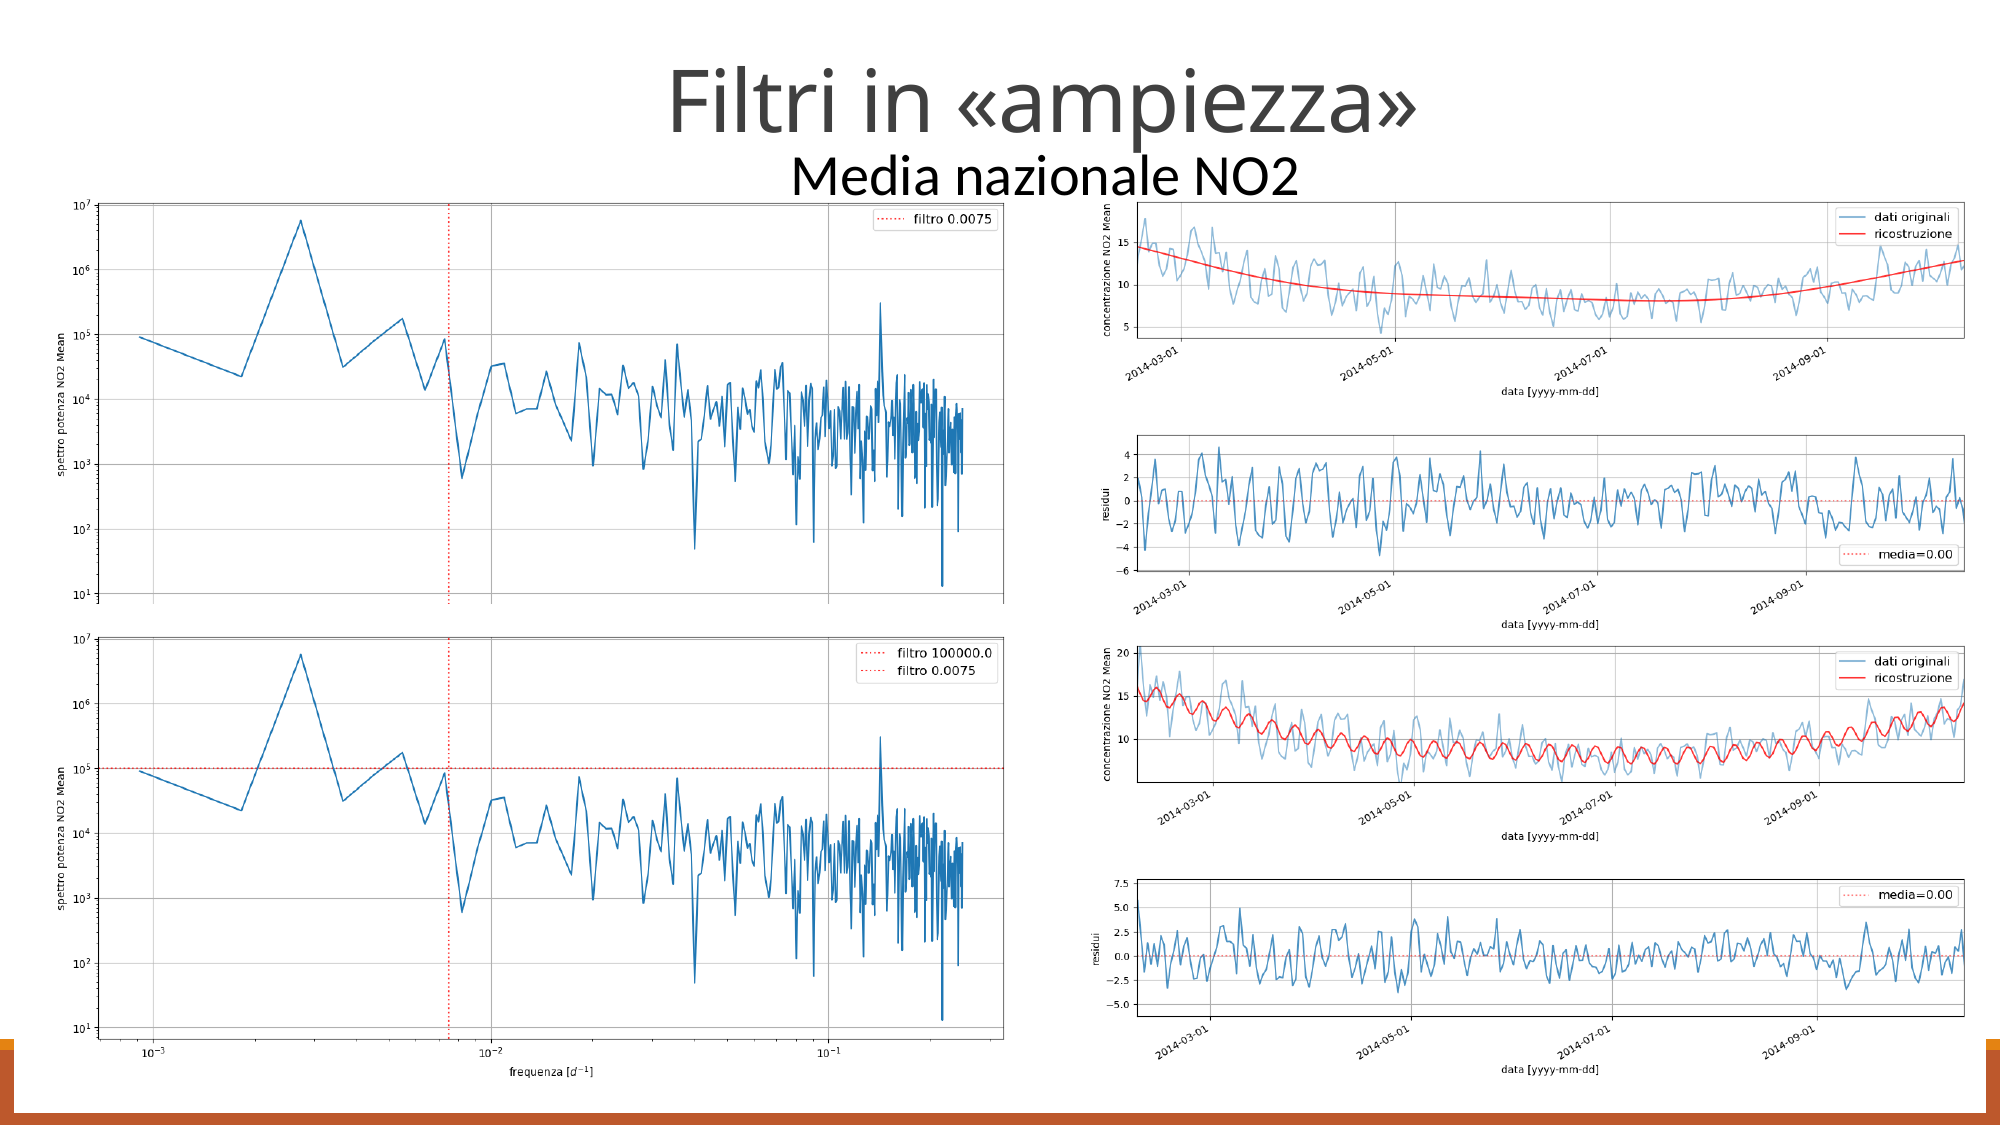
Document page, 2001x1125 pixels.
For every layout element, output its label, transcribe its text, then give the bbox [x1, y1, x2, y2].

text_box Media nazionale NO2 [775, 130, 1318, 216]
picture [14, 170, 1986, 1113]
title Filtri in «ampiezza» [650, 35, 1471, 158]
